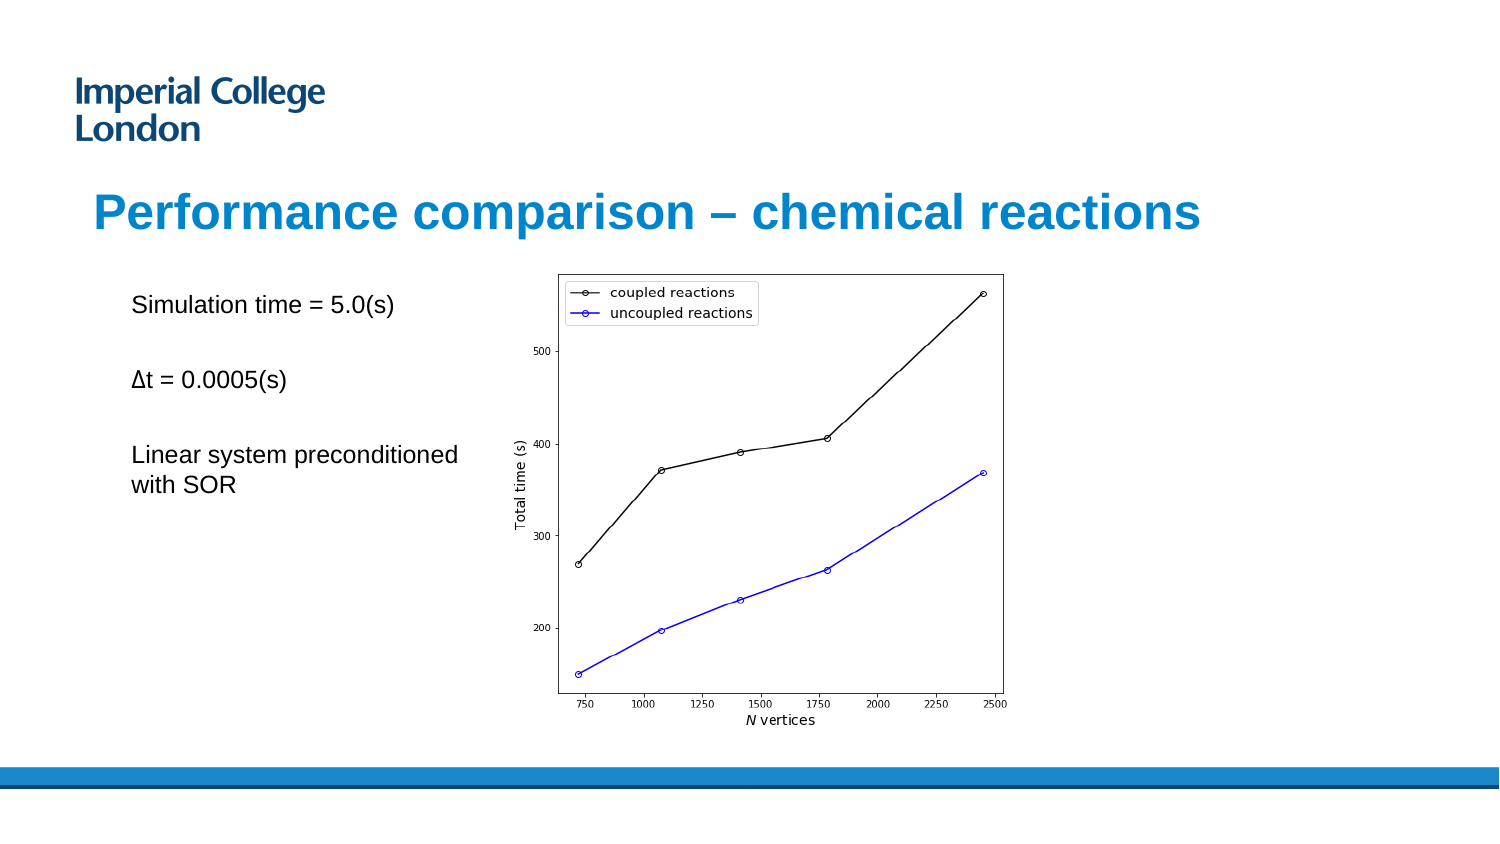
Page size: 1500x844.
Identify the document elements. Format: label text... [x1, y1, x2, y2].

list Simulation time = 5.0(s) Δt = 0.0005(s) Linear system preconditioned with SOR [75, 288, 485, 718]
picture [0, 0, 1499, 844]
text_box Performance comparison – chemical reactions [78, 177, 1264, 304]
